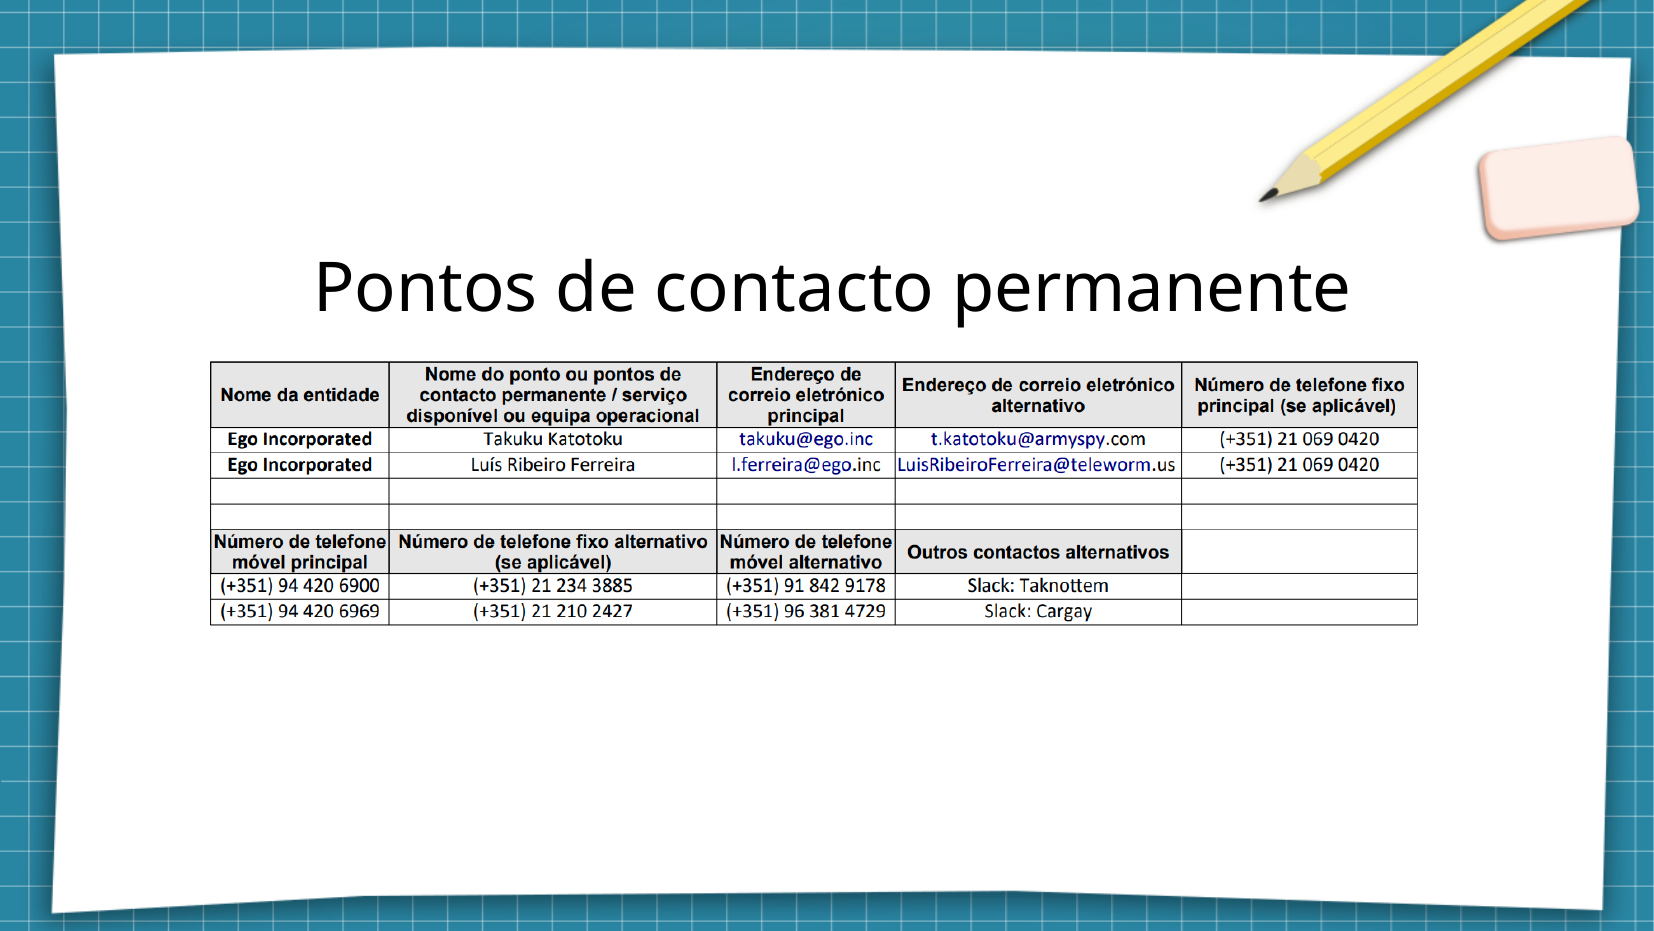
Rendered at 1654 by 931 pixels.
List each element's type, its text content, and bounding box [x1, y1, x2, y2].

picture [0, 0, 1654, 931]
title Pontos de contacto permanente [88, 206, 1577, 363]
